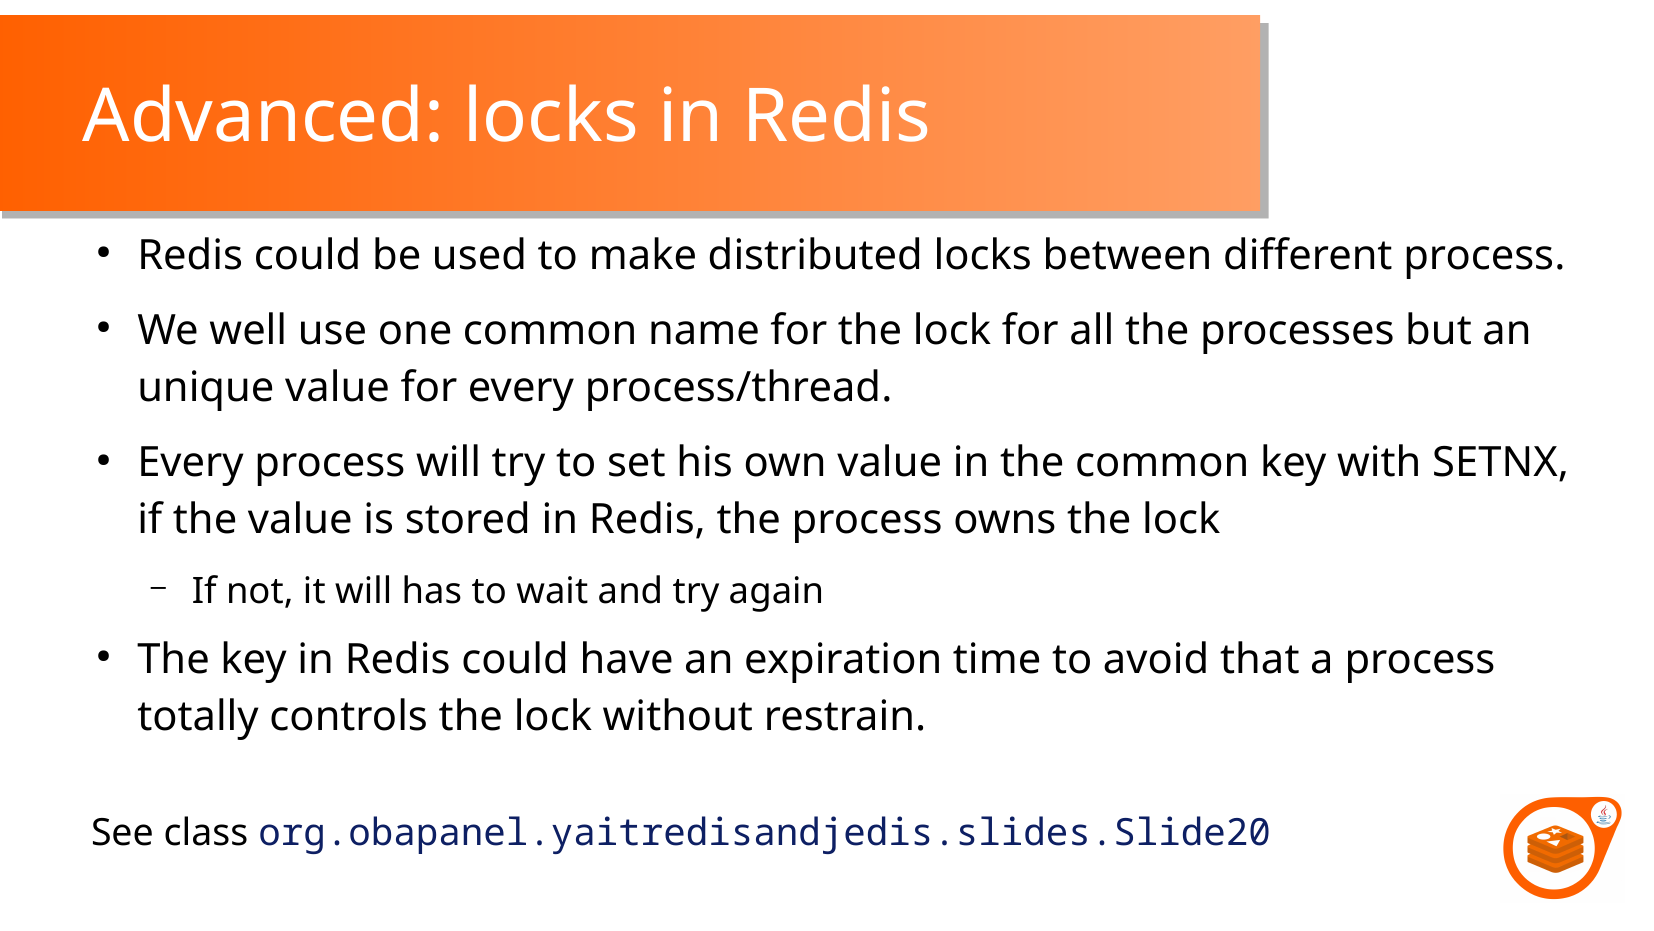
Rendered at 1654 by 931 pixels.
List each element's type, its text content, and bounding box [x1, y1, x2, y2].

picture [1500, 794, 1625, 903]
title Advanced: locks in Redis [82, 35, 1235, 189]
list Redis could be used to make distributed locks between different process. We well use one common name for the lock for all the processes but an unique value for every process/thread. Every process will try to set his own value in the common key with SETNX, if the value is stored in Redis, the process owns the lock If not, it will has to wait and try again The key in Redis could have an expiration time to avoid that a process totally controls the lock without restrain. [82, 224, 1571, 764]
text_box See class org.obapanel.yaitredisandjedis.slides.Slide20 [76, 798, 1111, 856]
